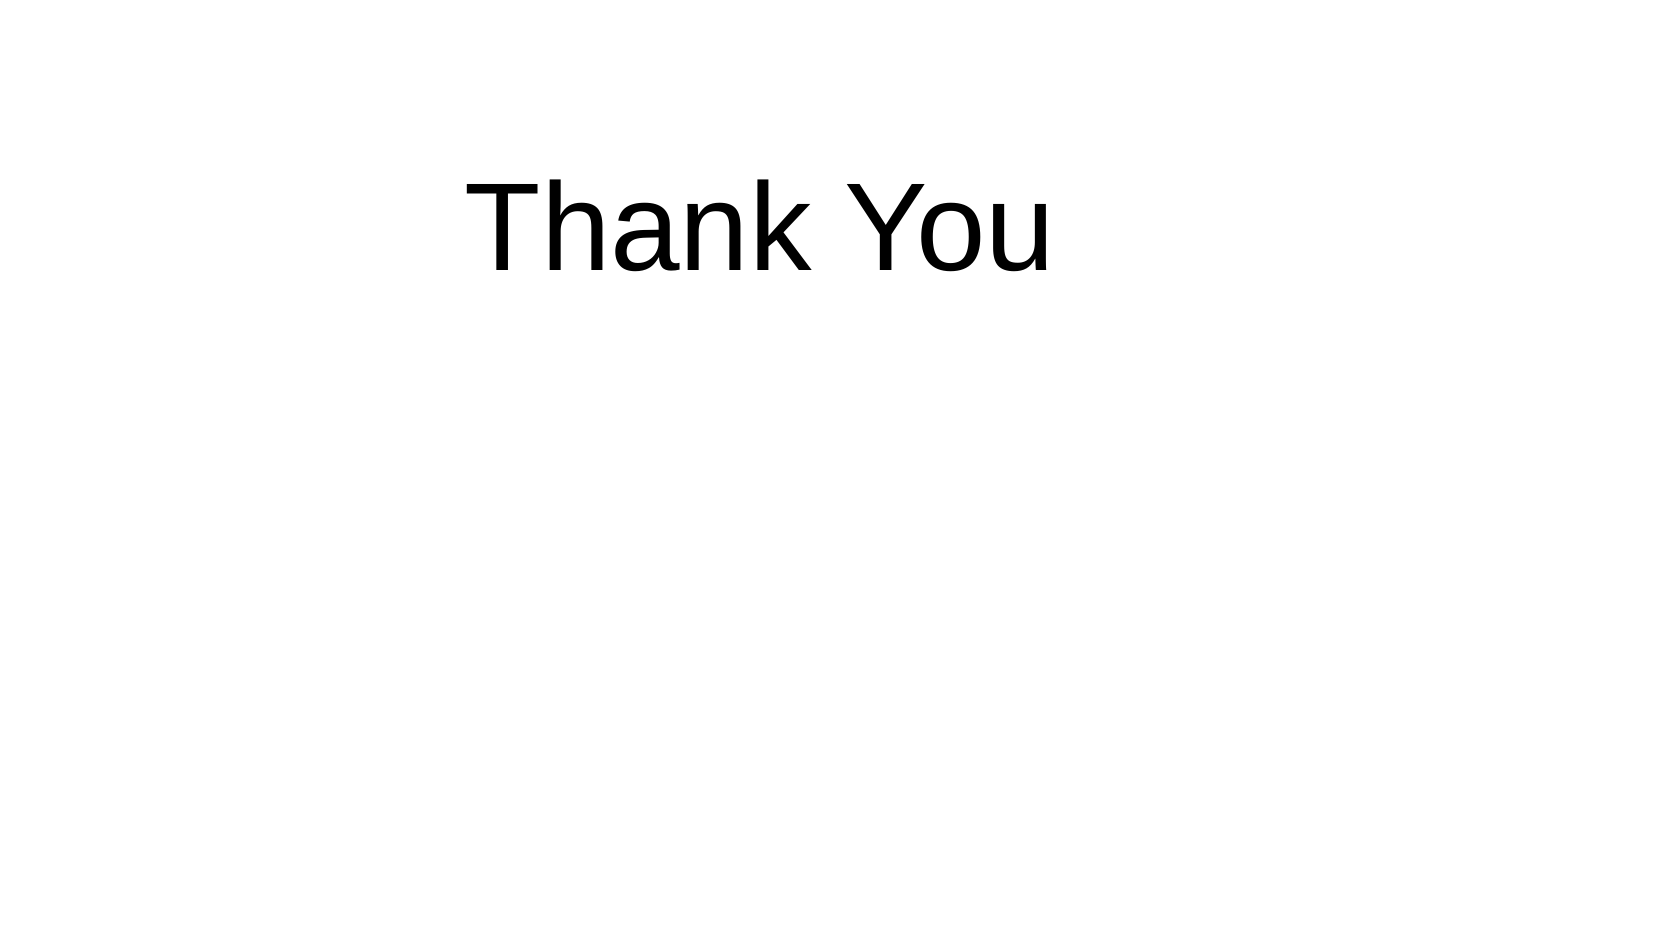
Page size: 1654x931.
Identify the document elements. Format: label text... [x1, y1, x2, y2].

text_box Thank You [450, 150, 1144, 376]
